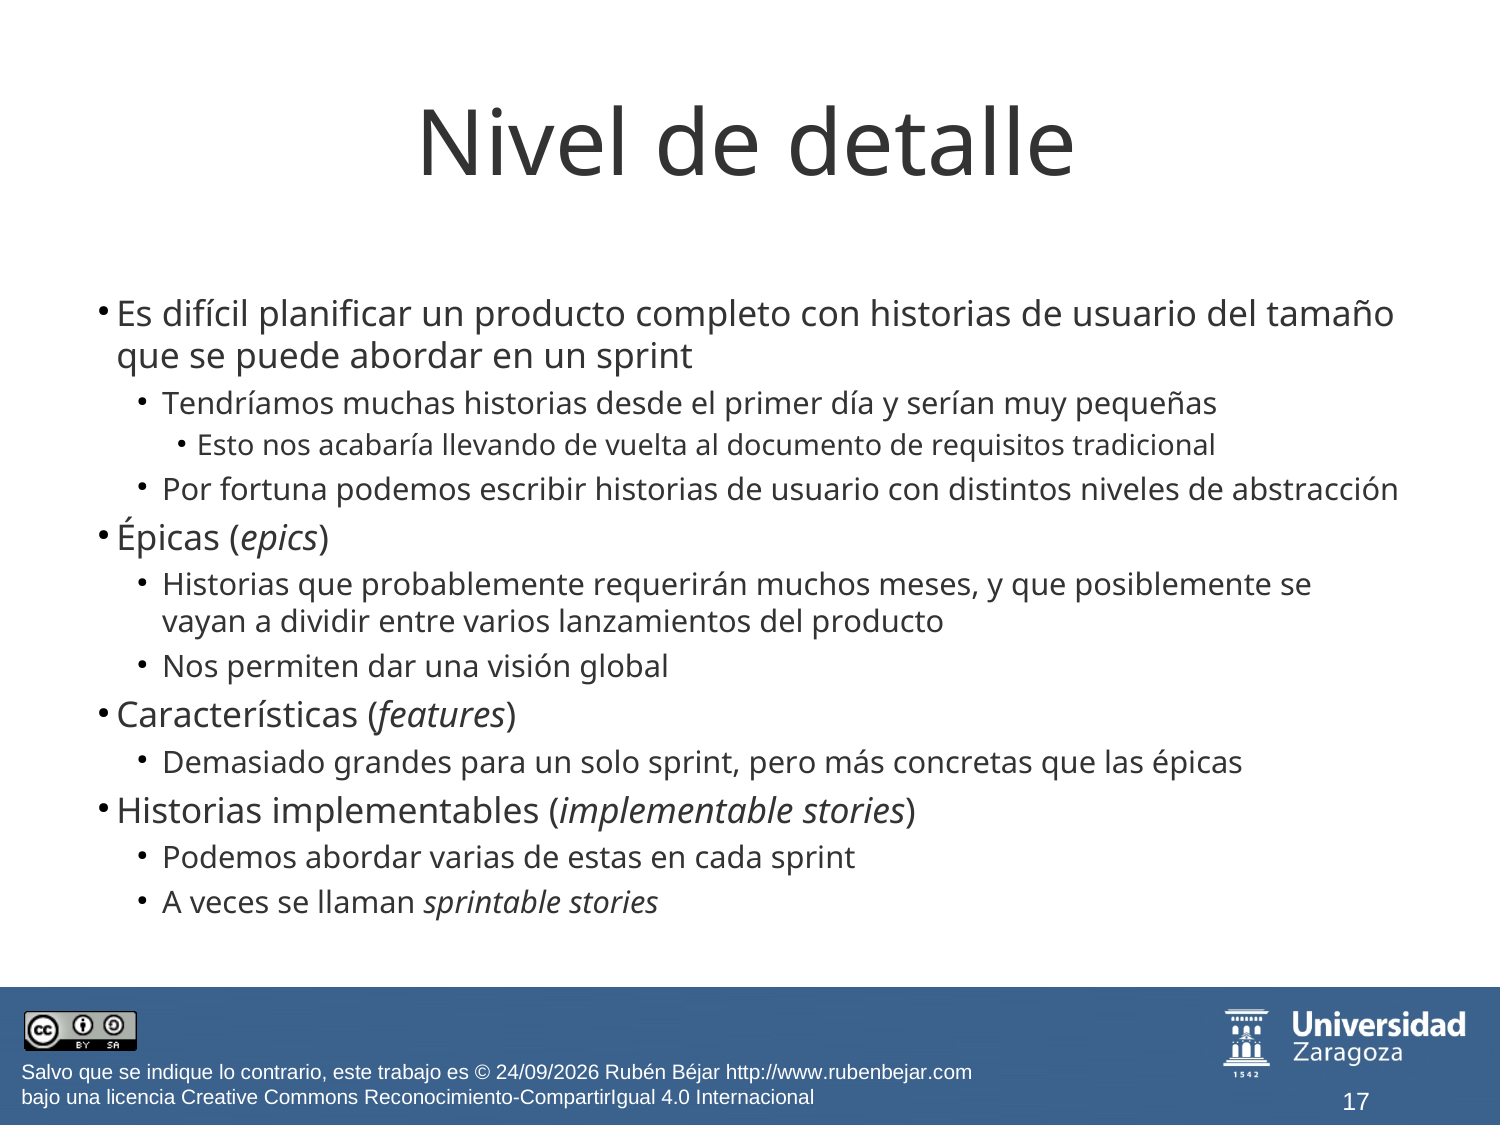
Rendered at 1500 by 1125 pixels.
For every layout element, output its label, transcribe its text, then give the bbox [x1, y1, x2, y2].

picture [0, 987, 1500, 1125]
title Nivel de detalle [74, 21, 1420, 257]
list Es difícil planificar un producto completo con historias de usuario del tamaño que se puede abordar en un sprint Tendríamos muchas historias desde el primer día y serían muy pequeñas Esto nos acabaría llevando de vuelta al documento de requisitos tradicional Por fortuna podemos escribir historias de usuario con distintos niveles de abstracción Épicas (epics) Historias que probablemente requerirán muchos meses, y que posiblemente se vayan a dividir entre varios lanzamientos del producto Nos permiten dar una visión global Características (features) Demasiado grandes para un solo sprint, pero más concretas que las épicas Historias implementables (implementable stories) Podemos abordar varias de estas en cada sprint A veces se llaman sprintable stories [82, 283, 1418, 957]
